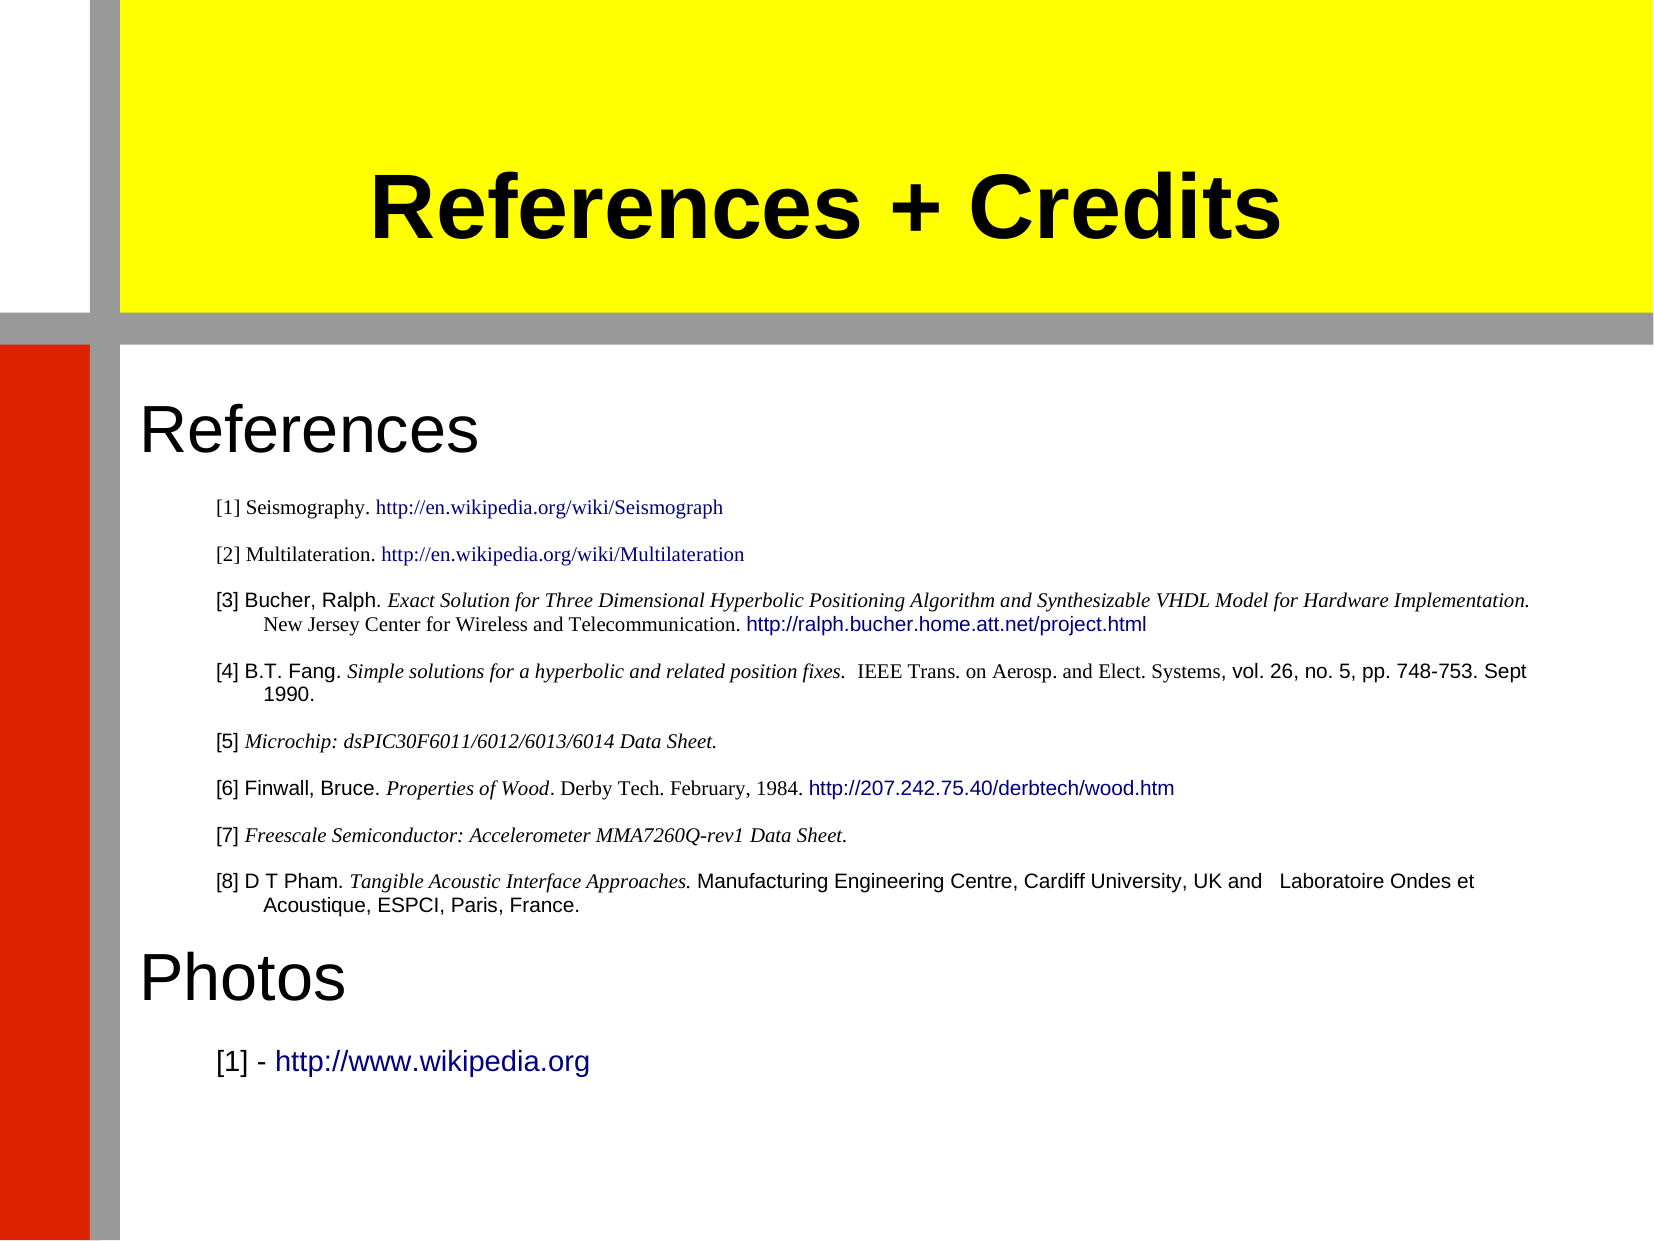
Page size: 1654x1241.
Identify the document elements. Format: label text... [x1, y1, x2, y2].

title References + Credits [121, 110, 1534, 303]
list References [1] Seismography. http://en.wikipedia.org/wiki/Seismograph [2] Multilateration. http://en.wikipedia.org/wiki/Multilateration [3] Bucher, Ralph. Exact Solution for Three Dimensional Hyperbolic Positioning Algorithm and Synthesizable VHDL Model for Hardware Implementation. New Jersey Center for Wireless and Telecommunication. http://ralph.bucher.home.att.net/project.html [4] B.T. Fang. Simple solutions for a hyperbolic and related position fixes. IEEE Trans. on Aerosp. and Elect. Systems, vol. 26, no. 5, pp. 748-753. Sept 1990. [5] Microchip: dsPIC30F6011/6012/6013/6014 Data Sheet. [6] Finwall, Bruce. Properties of Wood. Derby Tech. February, 1984. http://207.242.75.40/derbtech/wood.htm [7] Freescale Semiconductor: Accelerometer MMA7260Q-rev1 Data Sheet. [8] D T Pham. Tangible Acoustic Interface Approaches. Manufacturing Engineering Centre, Cardiff University, UK and Laboratoire Ondes et Acoustique, ESPCI, Paris, France. Photos [1] - http://www.wikipedia.org [121, 391, 1534, 1112]
